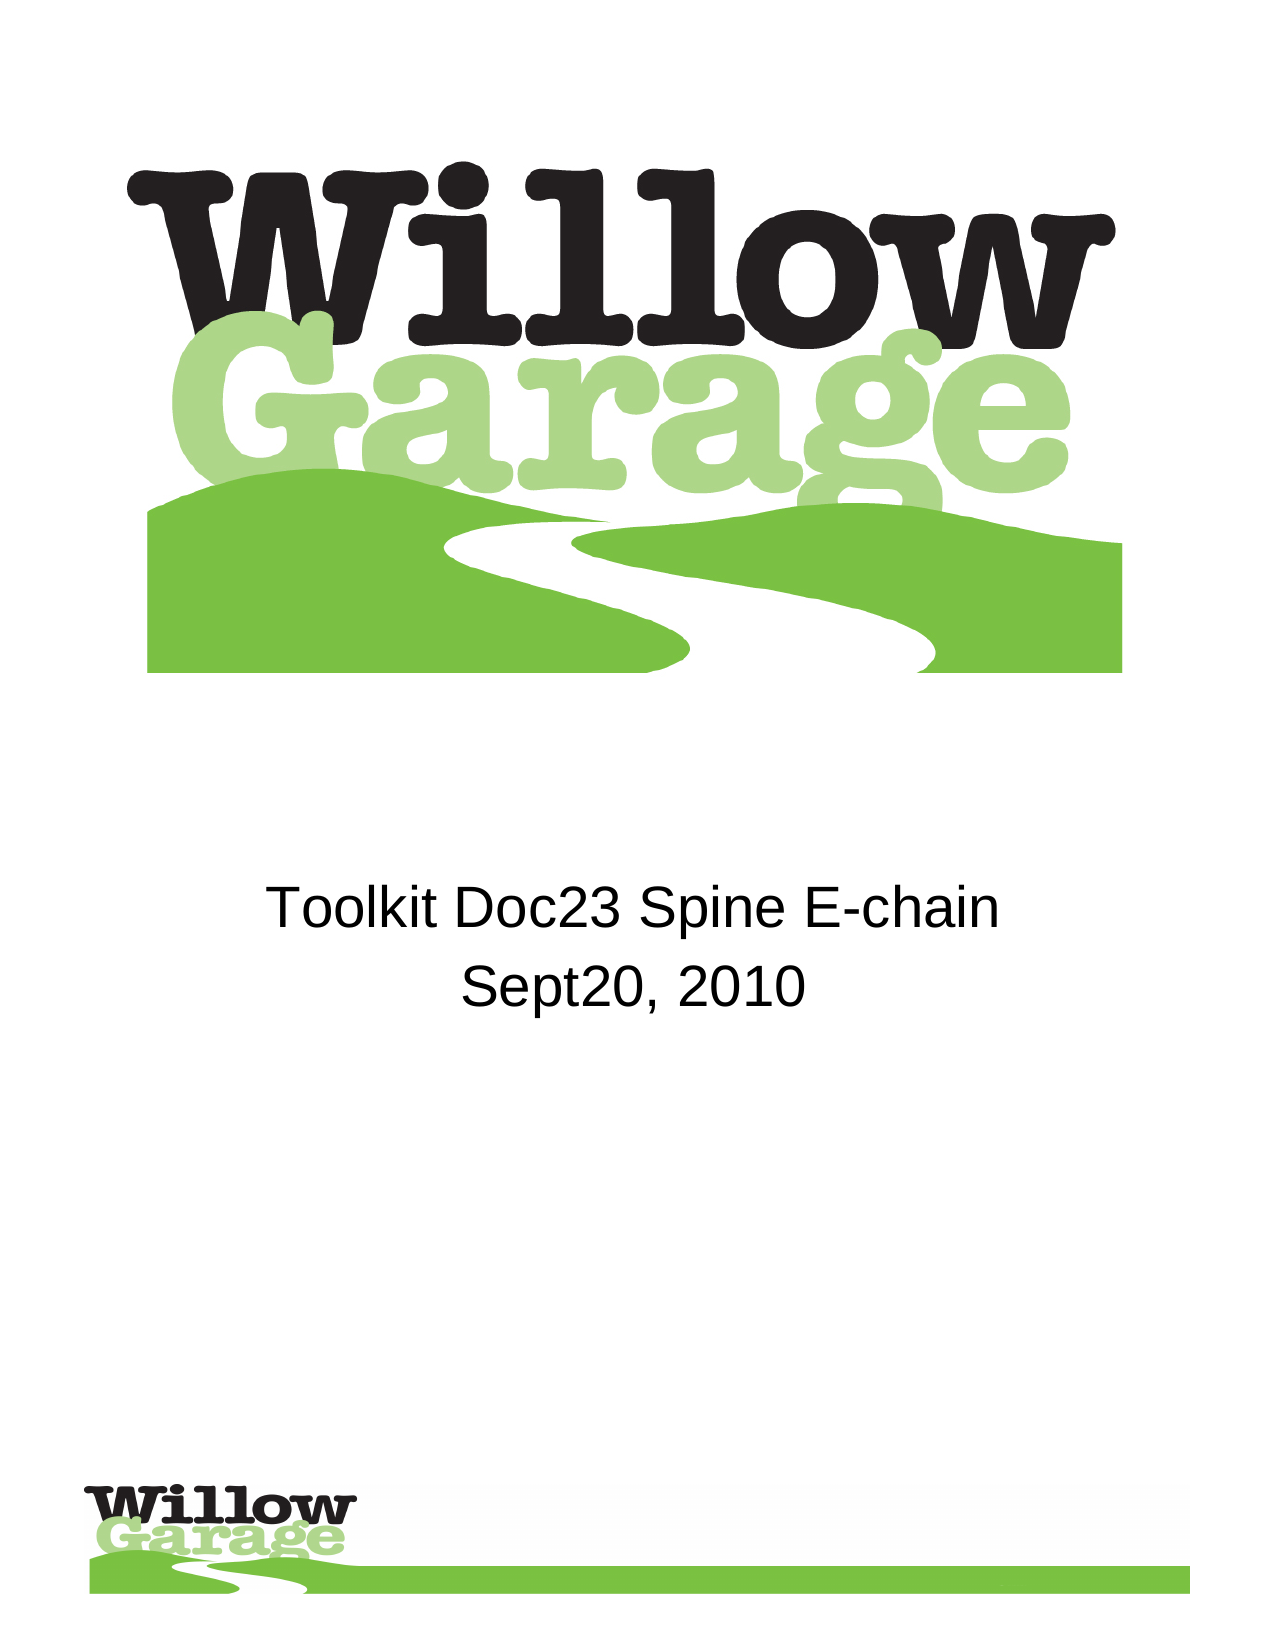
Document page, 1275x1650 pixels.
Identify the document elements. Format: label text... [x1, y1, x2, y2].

list Toolkit Doc23 Spine E-chain Sept20, 2010 [42, 866, 1233, 1197]
picture [84, 1484, 1190, 1594]
picture [42, 42, 1233, 784]
